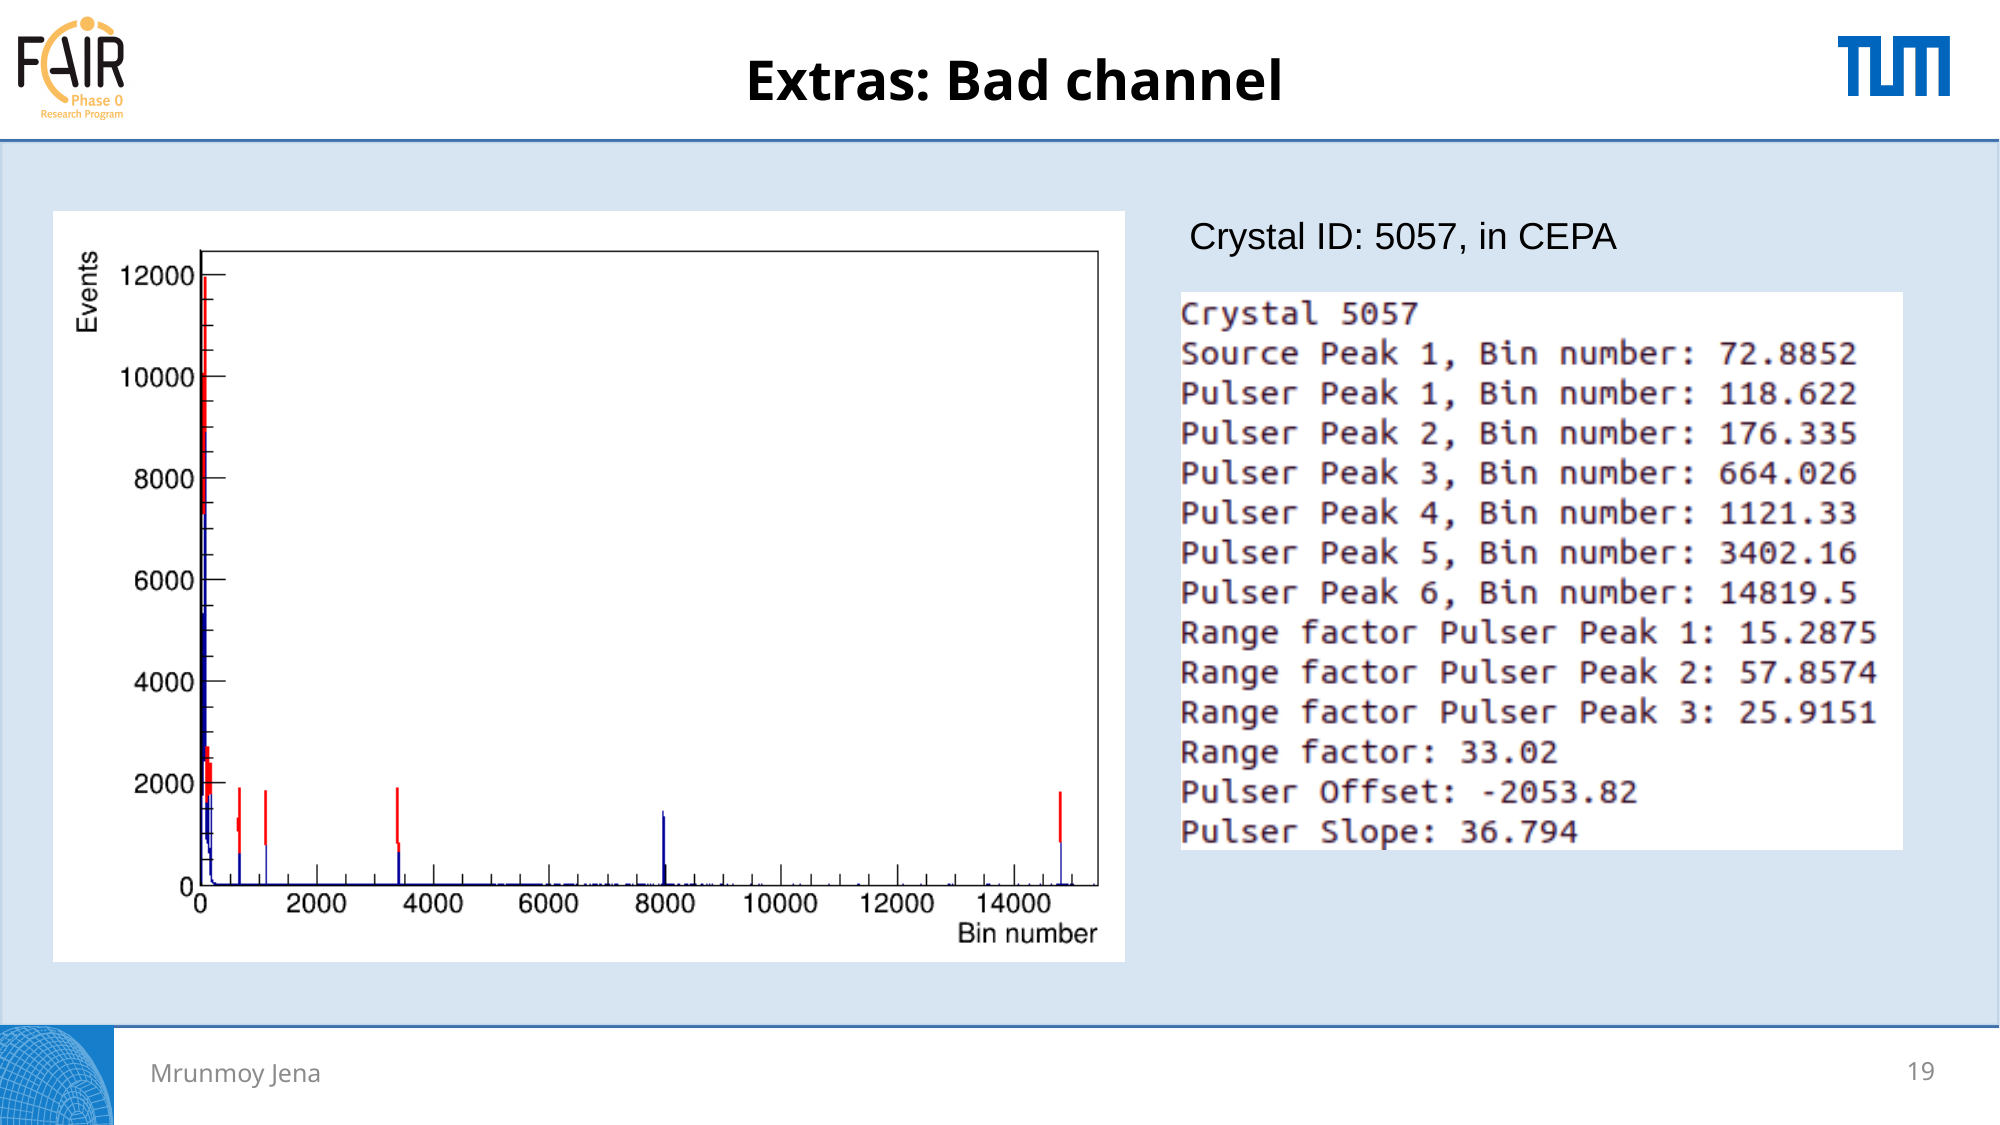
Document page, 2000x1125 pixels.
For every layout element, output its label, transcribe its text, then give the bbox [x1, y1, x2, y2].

text_box Crystal ID: 5057, in CEPA [1174, 207, 1633, 265]
picture [0, 1025, 114, 1125]
picture [1838, 36, 1950, 96]
title Extras: Bad channel [180, 44, 1851, 121]
picture [53, 211, 1125, 962]
picture [15, 15, 142, 120]
picture [1181, 292, 1903, 850]
